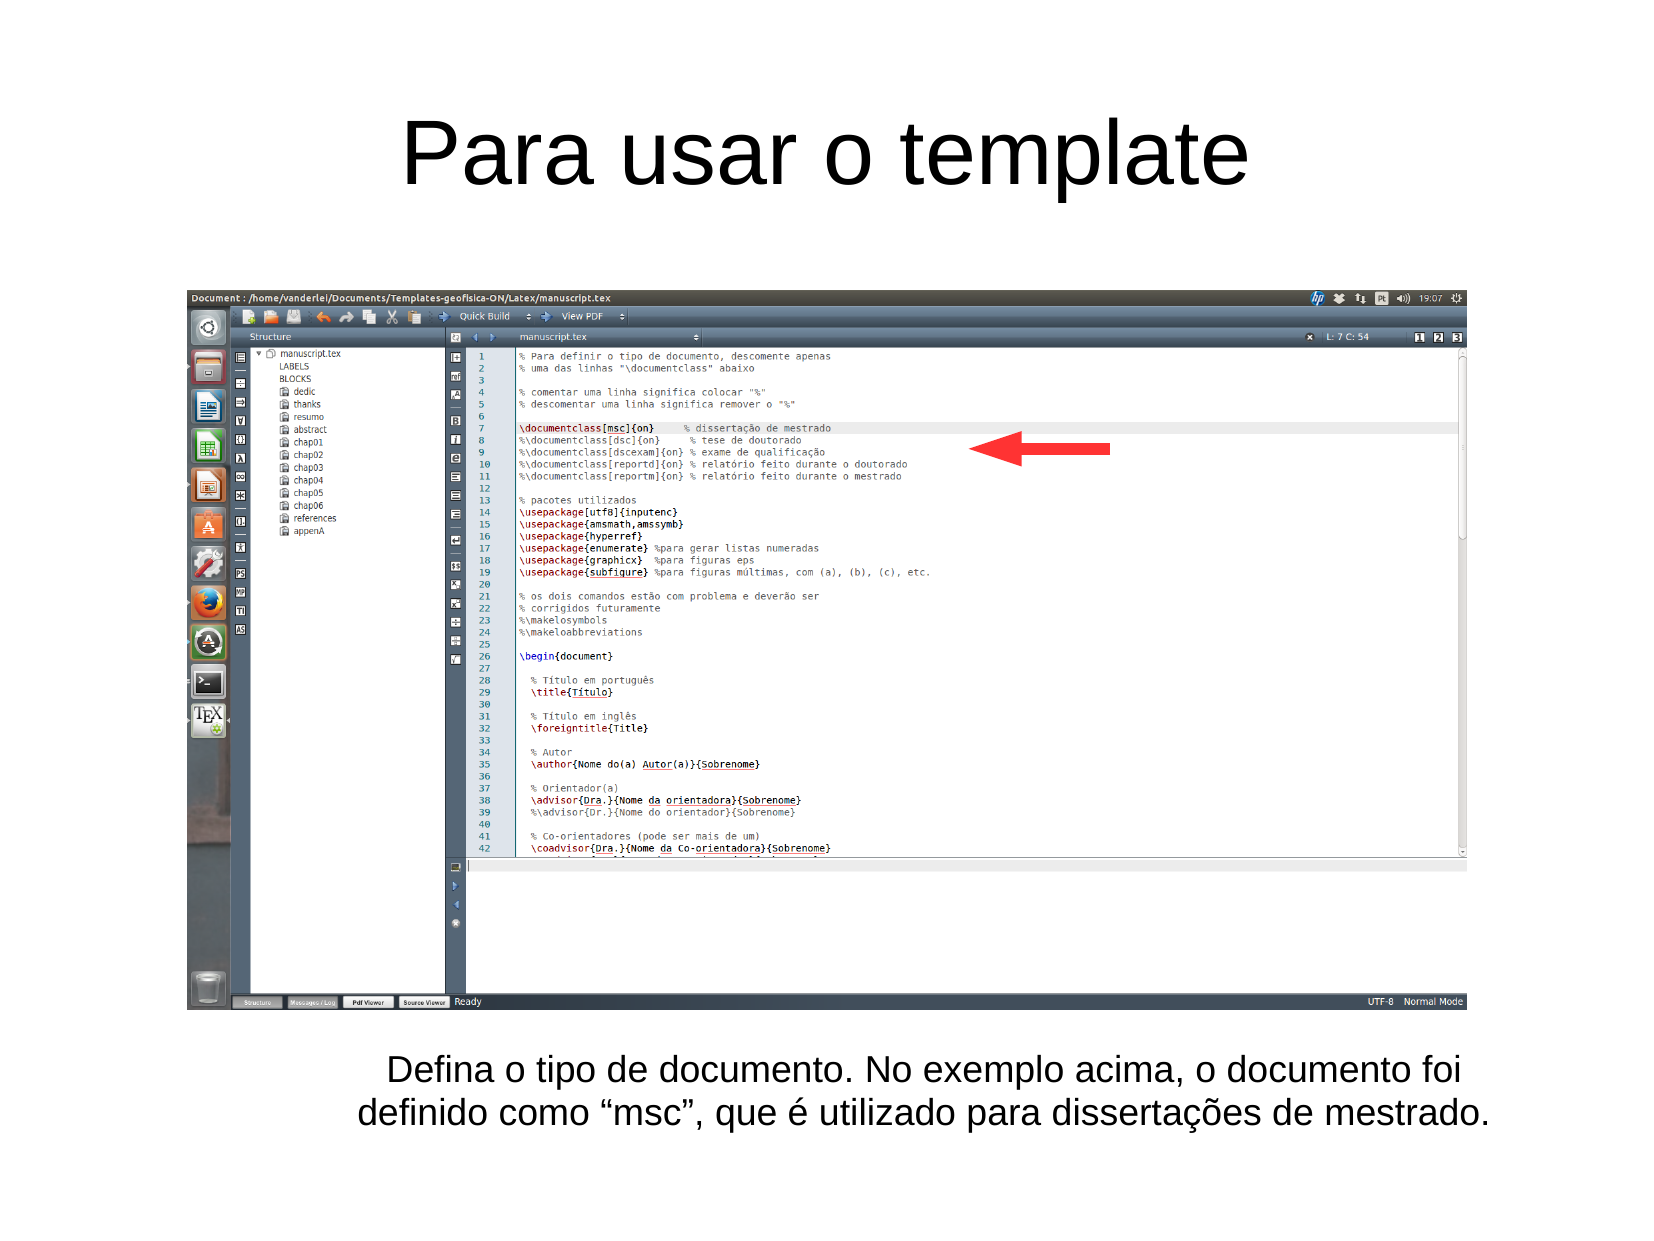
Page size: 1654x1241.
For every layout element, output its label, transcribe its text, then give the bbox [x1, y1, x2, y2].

picture [187, 290, 1467, 1010]
text_box Defina o tipo de documento. No exemplo acima, o documento foi definido como “msc”, que é utilizado para dissertações de mestrado. [342, 1041, 1512, 1141]
title Para usar o template [82, 49, 1571, 257]
